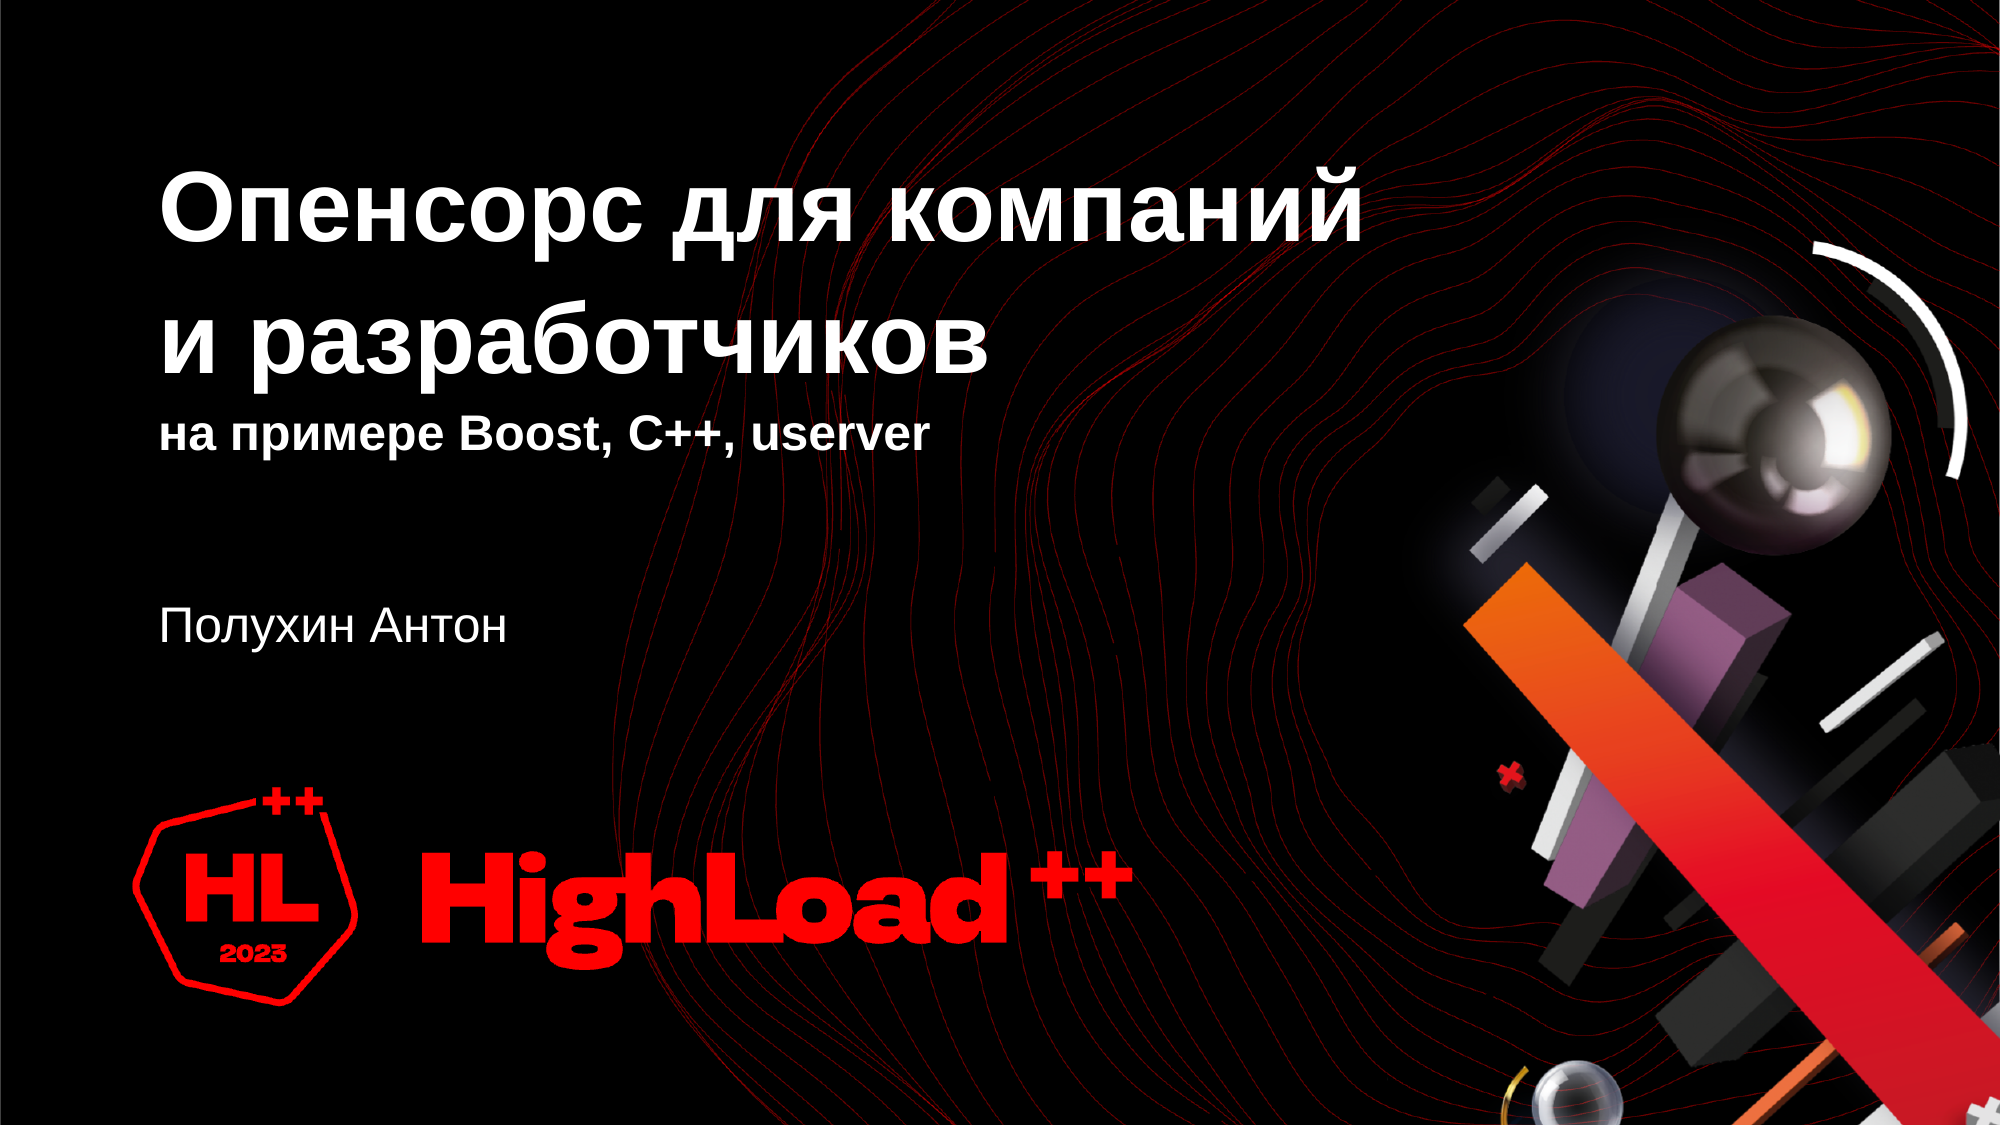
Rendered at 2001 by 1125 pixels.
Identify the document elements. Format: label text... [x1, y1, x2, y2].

title на примере Boost, C++, userver [143, 393, 1702, 461]
picture [0, 0, 2001, 1125]
list Полухин Антон [143, 592, 1452, 712]
title Опенсорс для компаний и разработчиков [143, 74, 1702, 393]
